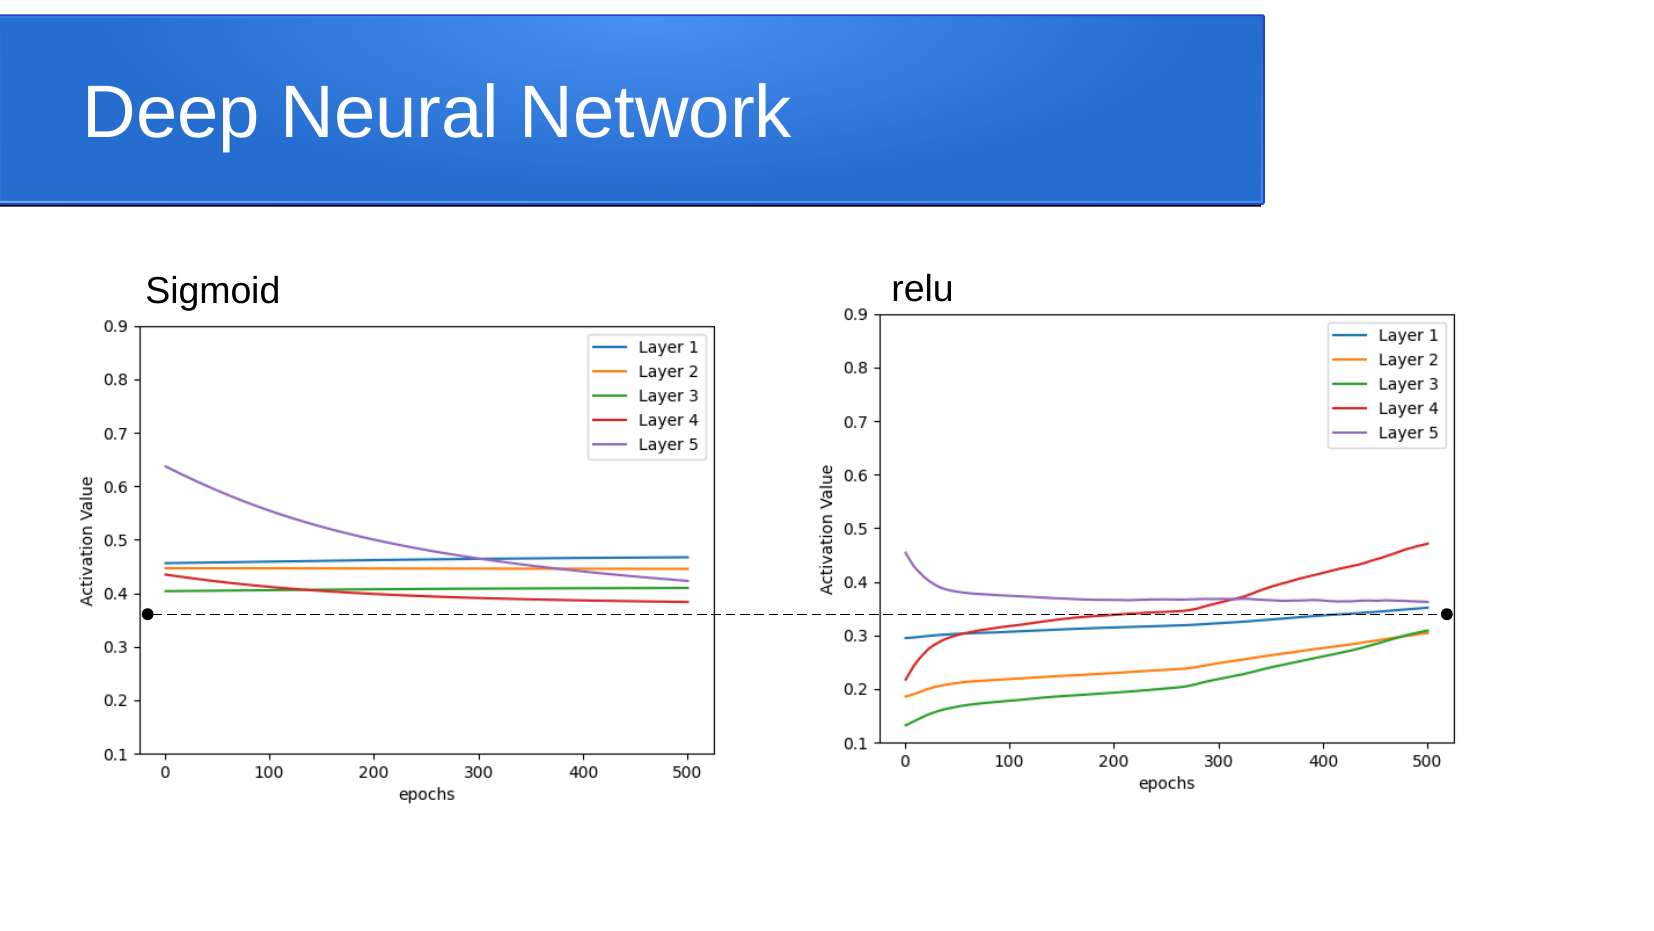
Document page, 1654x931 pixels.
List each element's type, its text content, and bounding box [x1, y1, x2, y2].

text_box relu [876, 259, 969, 317]
title Deep Neural Network [82, 35, 1235, 189]
picture [47, 247, 1528, 815]
text_box Sigmoid [130, 262, 296, 319]
